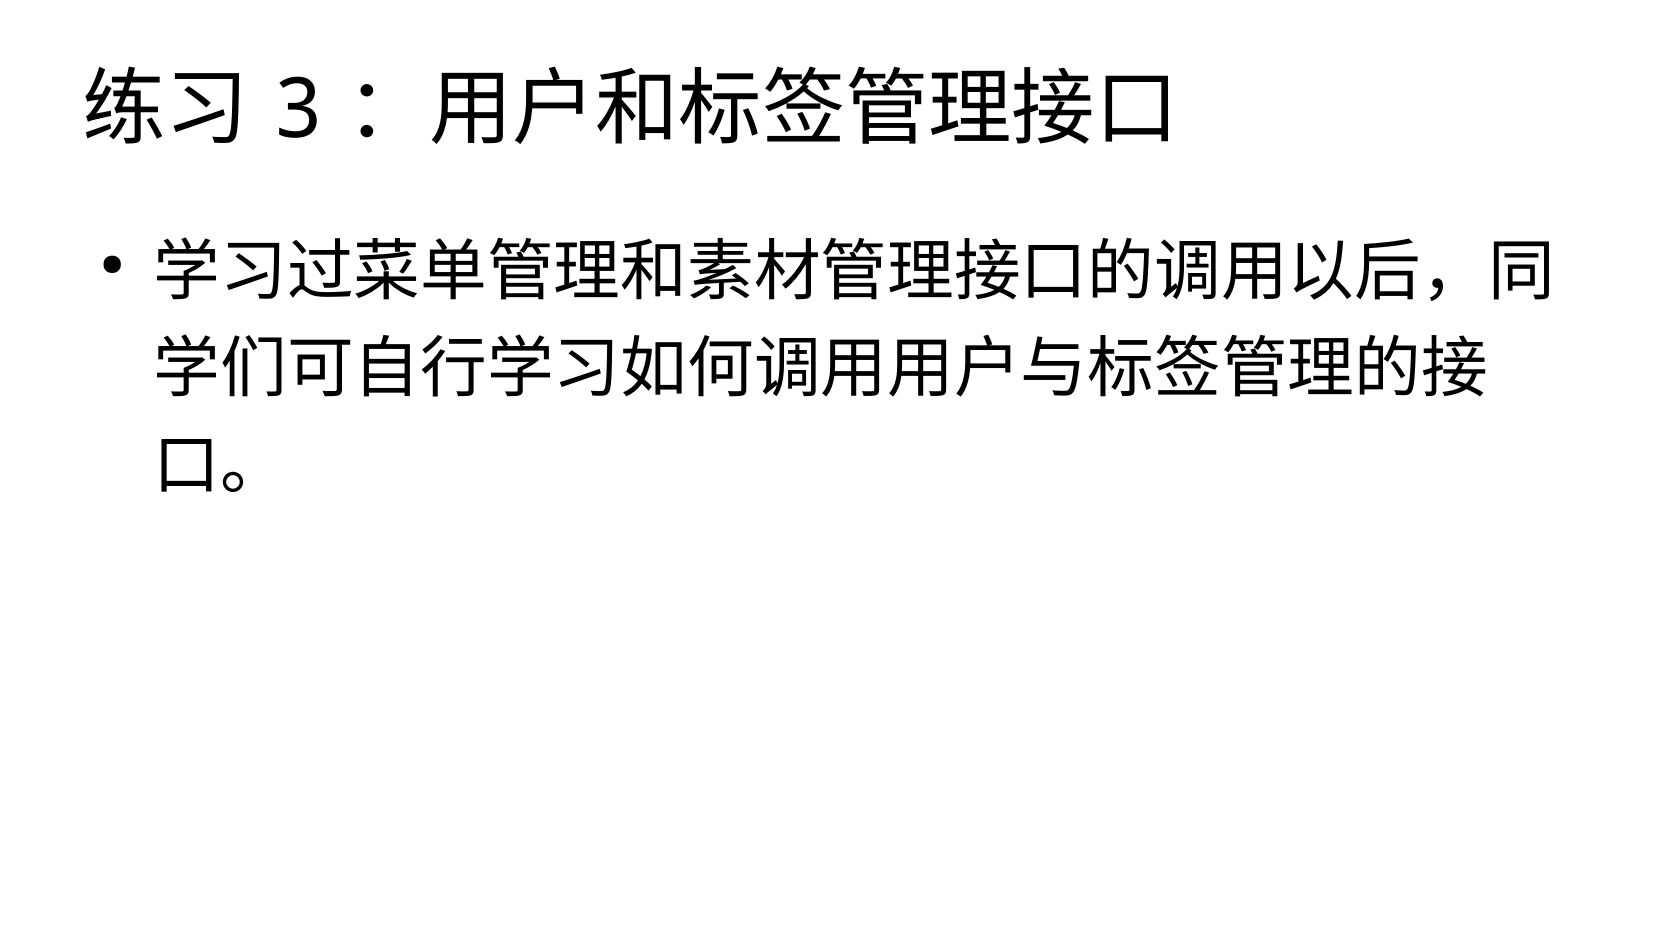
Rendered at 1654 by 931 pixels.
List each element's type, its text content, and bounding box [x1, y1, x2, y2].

title 练习3：用户和标签管理接口 [82, 37, 1571, 166]
list 学习过菜单管理和素材管理接口的调用以后，同学们可自行学习如何调用用户与标签管理的接口。 [82, 217, 1571, 758]
